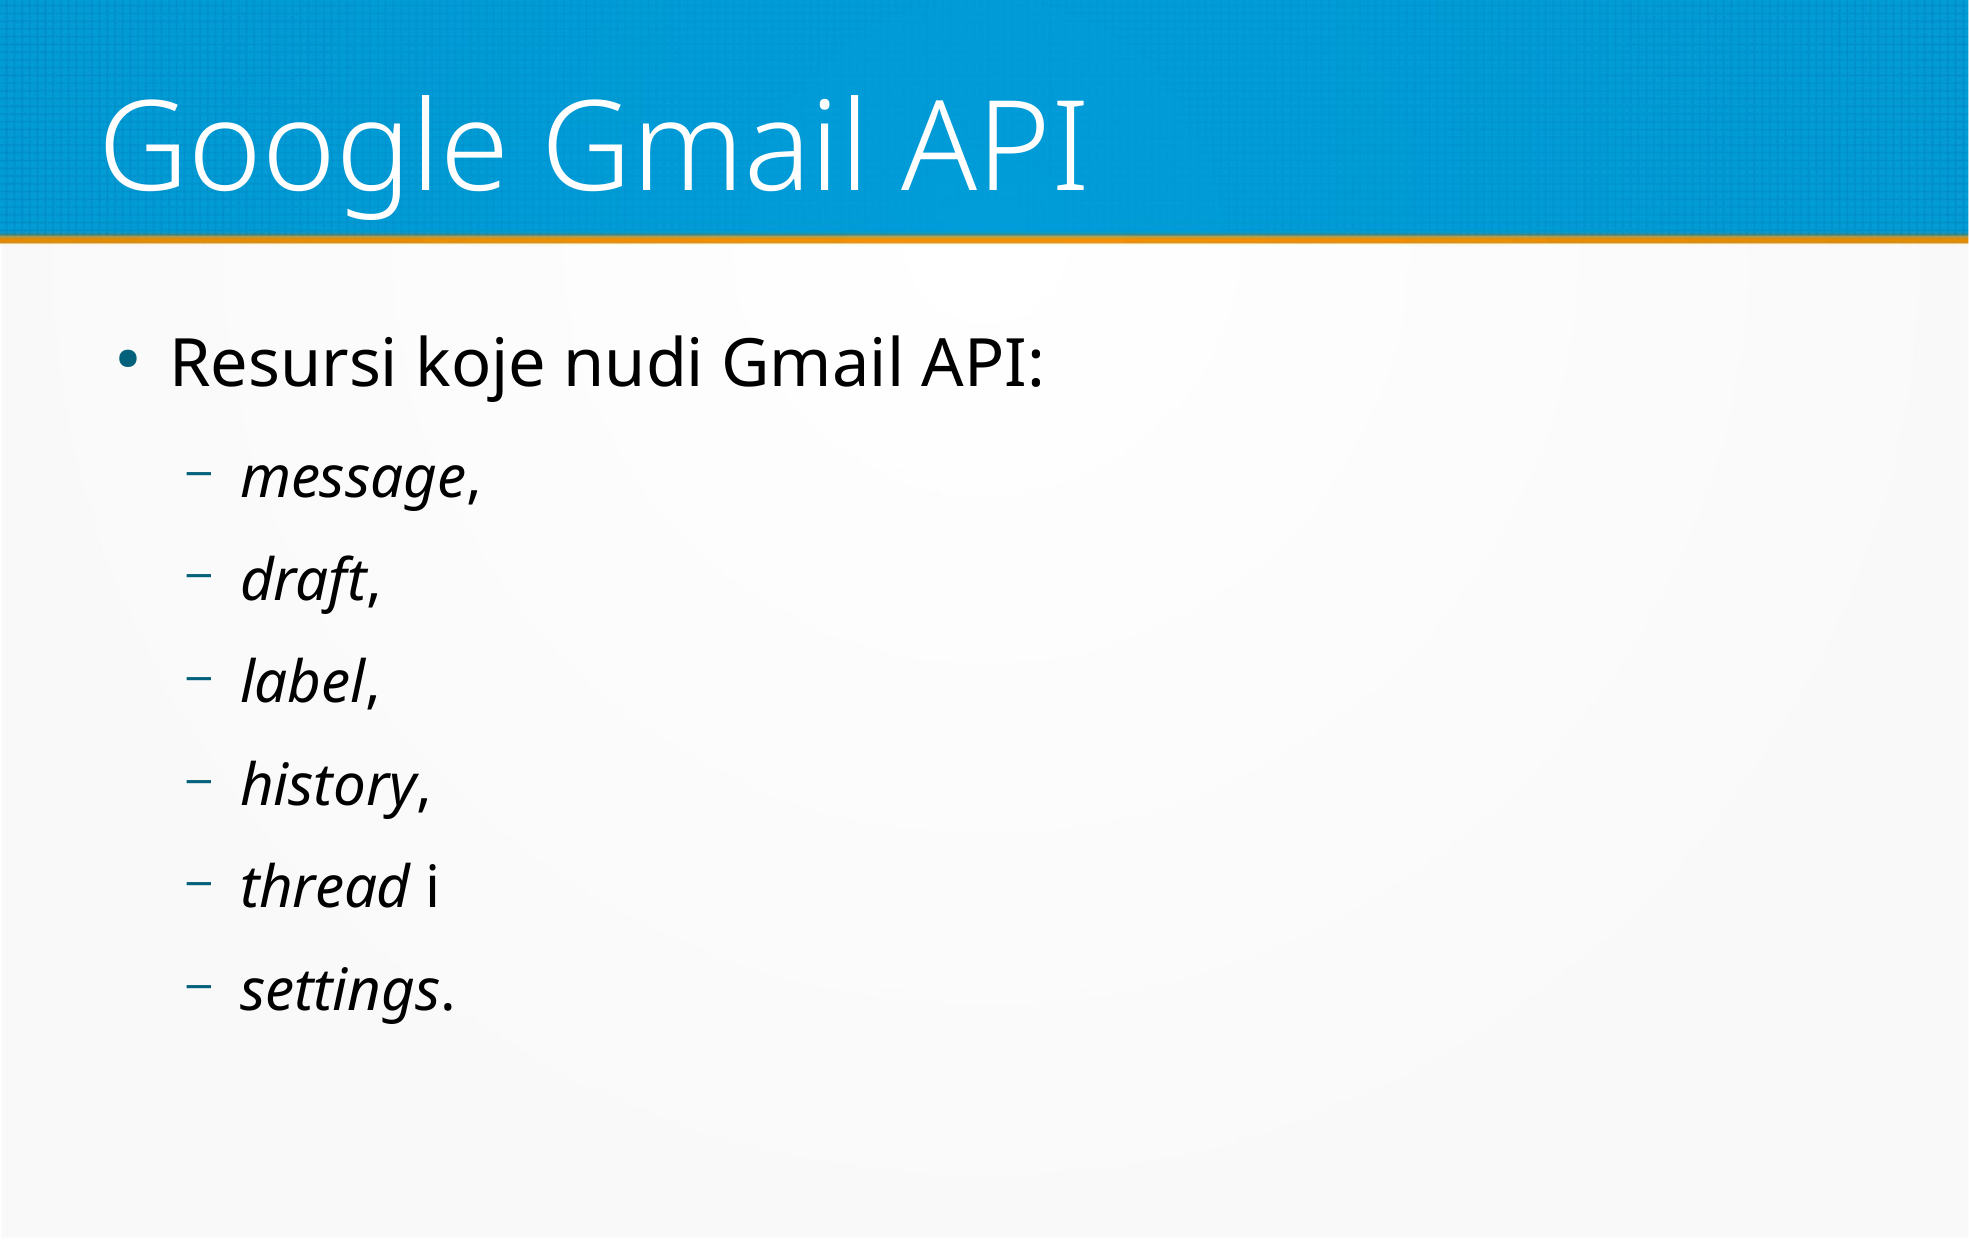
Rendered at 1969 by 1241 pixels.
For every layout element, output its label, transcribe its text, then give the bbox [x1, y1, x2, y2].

title Google Gmail API [98, 19, 1870, 227]
list Resursi koje nudi Gmail API: message, draft, label, history, thread i settings. [98, 315, 1861, 1081]
picture [0, 233, 1969, 1241]
